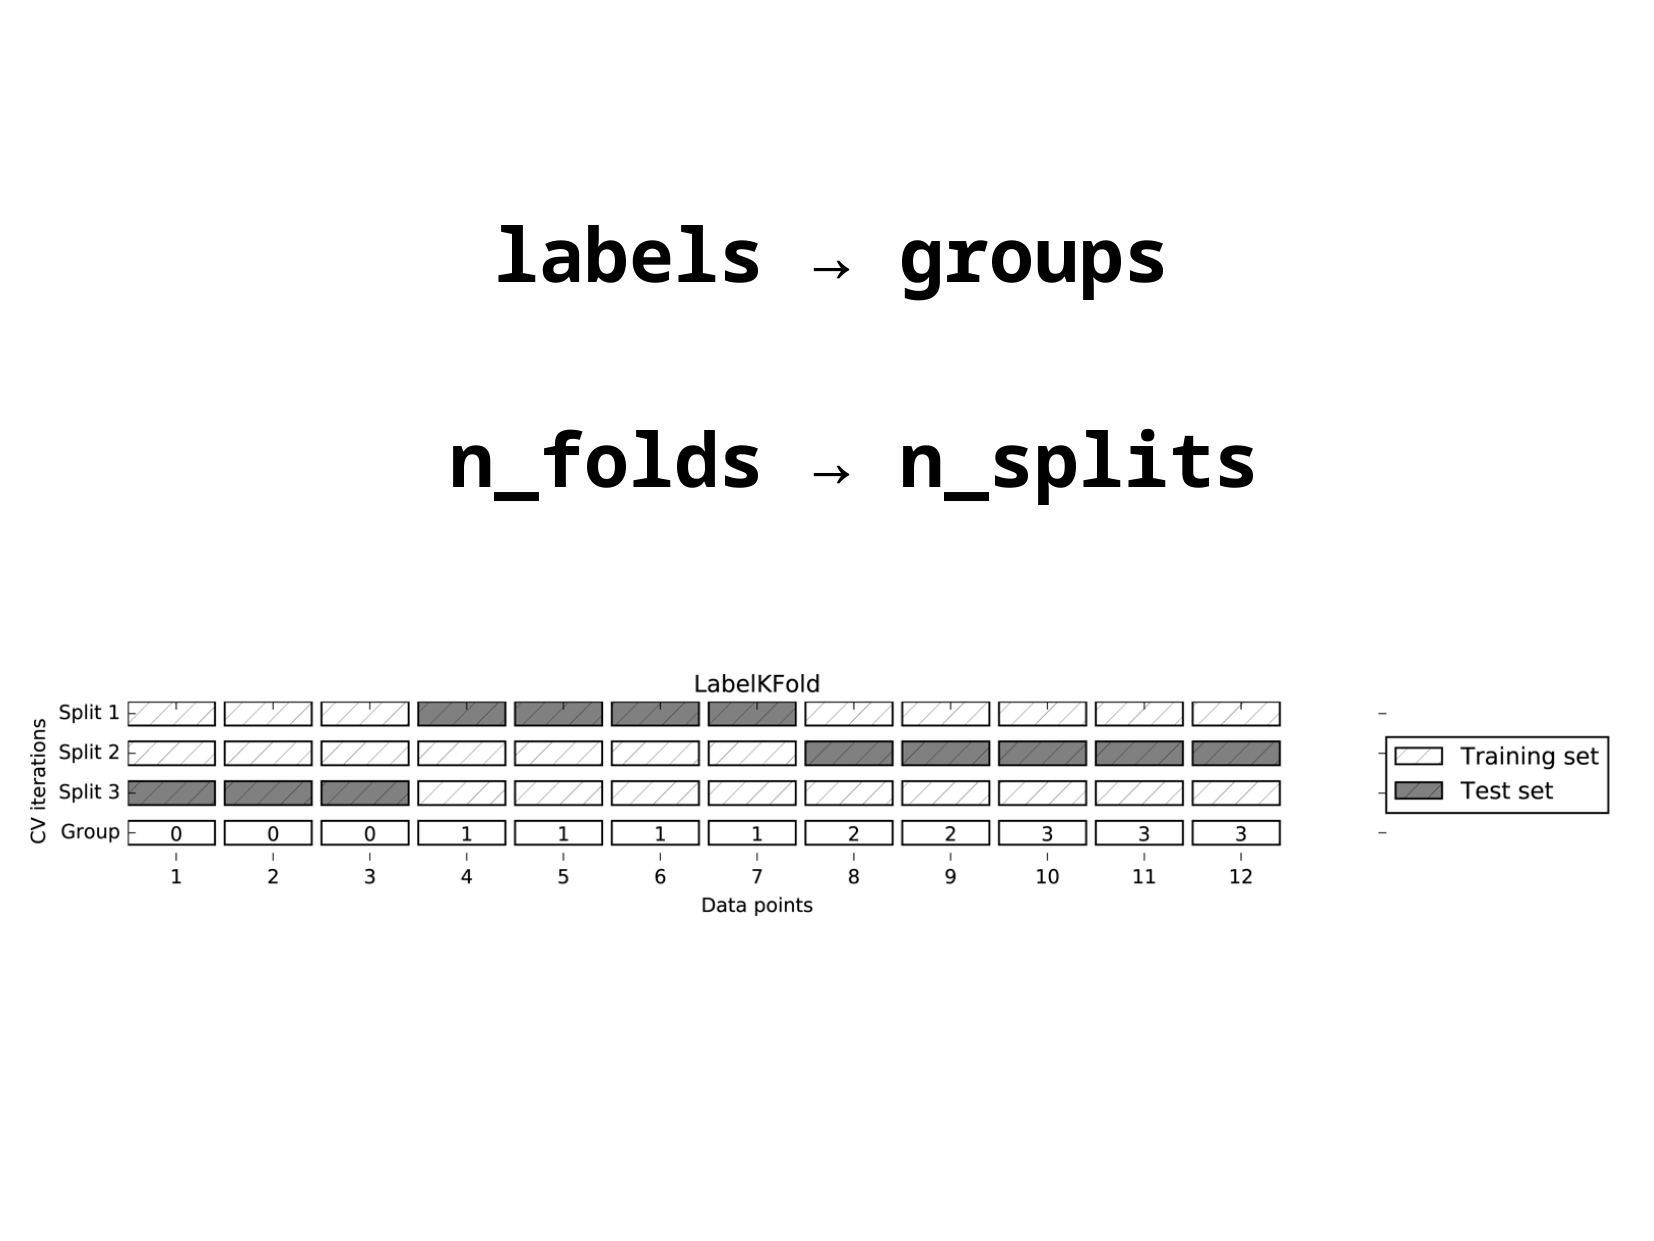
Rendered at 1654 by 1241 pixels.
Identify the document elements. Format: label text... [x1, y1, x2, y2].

text_box labels → groups n_folds → n_splits [390, 195, 1275, 467]
picture [30, 674, 1620, 916]
